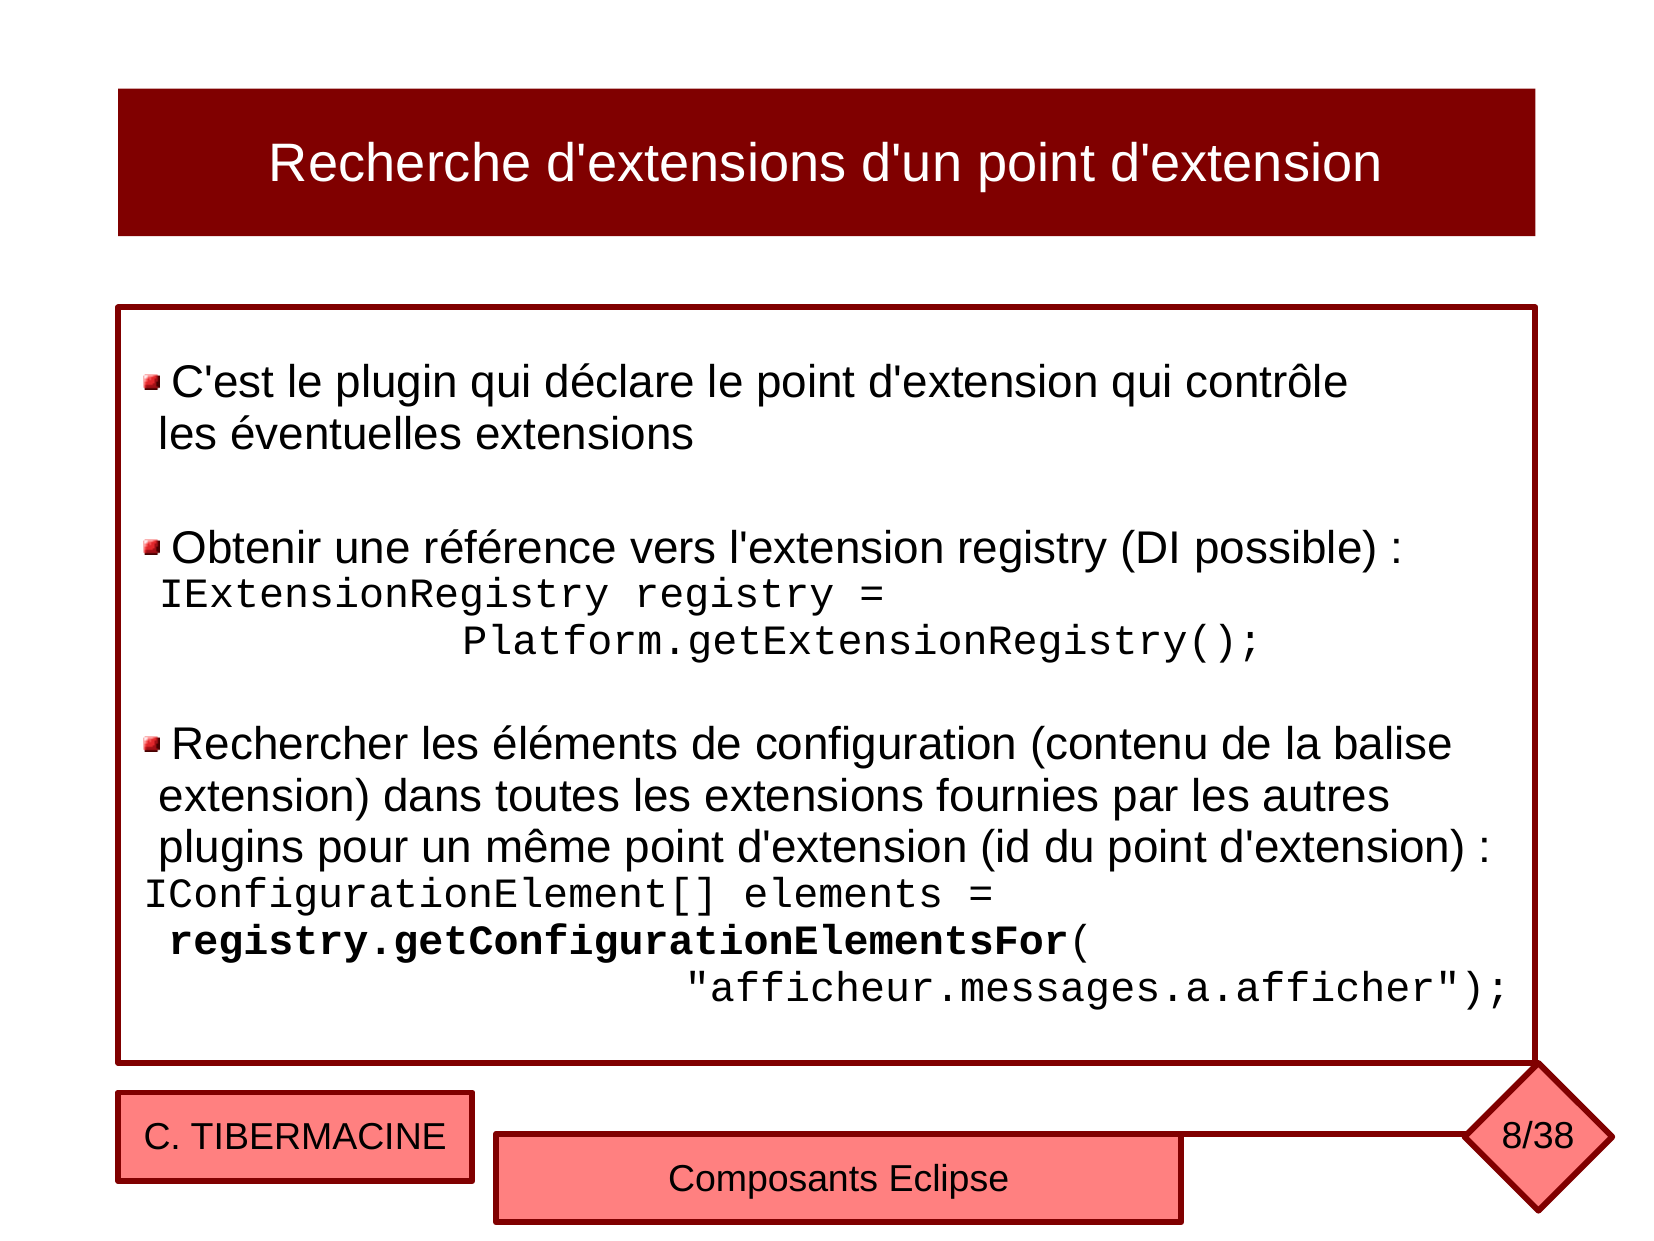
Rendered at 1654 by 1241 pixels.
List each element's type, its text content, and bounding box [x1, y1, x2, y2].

text_box [1491, 1164, 1586, 1211]
picture [143, 736, 160, 752]
text_box C. TIBERMACINE [118, 1092, 473, 1182]
text_box [1494, 1062, 1583, 1107]
text_box Recherche d'extensions d'un point d'extension [118, 88, 1536, 237]
text_box C'est le plugin qui déclare le point d'extension qui contrôle les éventuelles extensions Obtenir une référence vers l'extension registry (DI possible) : IExtensionRegistry registry = Platform.getExtensionRegistry(); Rechercher les éléments de configuration (contenu de la balise extension) dans toutes les extensions fournies par les autres plugins pour un même point d'extension (id du point d'extension) : IConfigurationElement[] elements = registry.getConfigurationElementsFor( "afficheur.messages.a.afficher"); [118, 307, 1536, 1063]
text_box [1464, 1115, 1486, 1159]
picture [143, 374, 160, 390]
text_box <numéro>/38 [1486, 1107, 1654, 1164]
picture [143, 539, 160, 555]
text_box Composants Eclipse [496, 1133, 1182, 1223]
